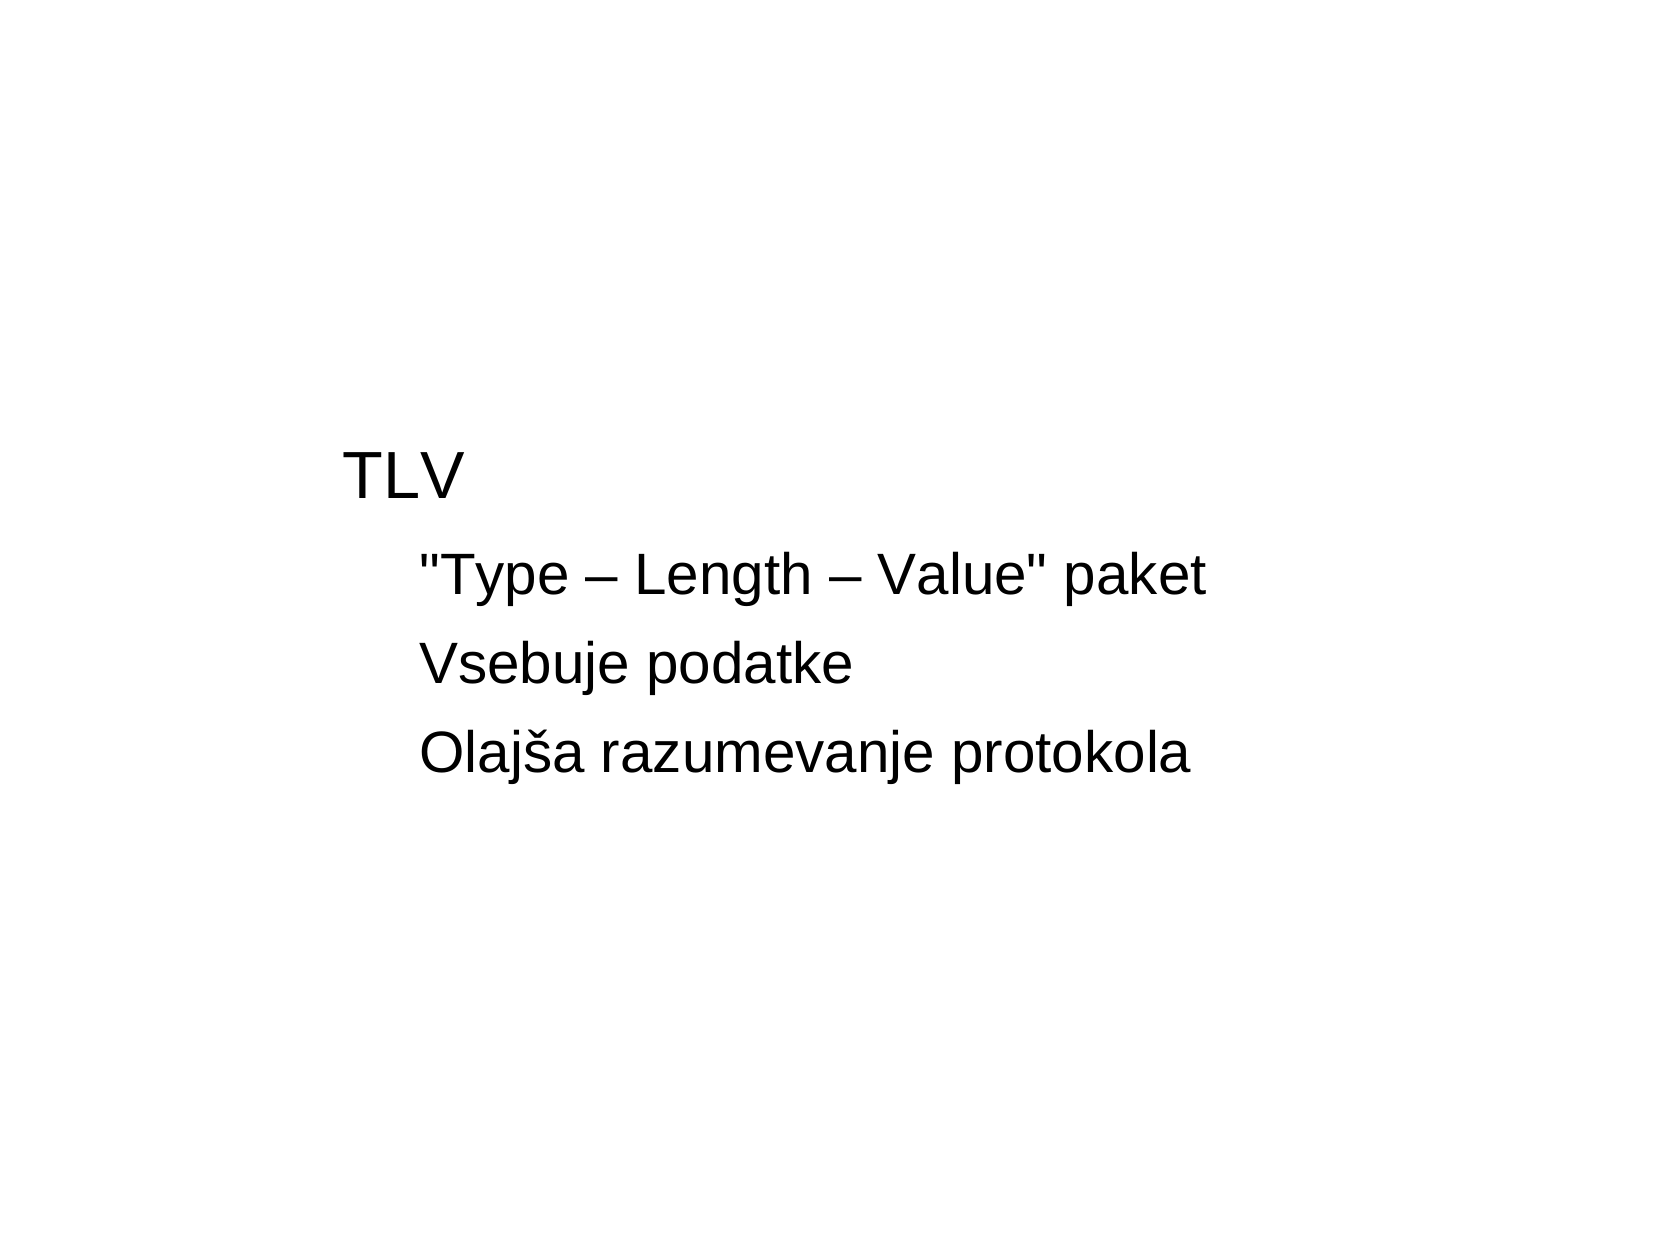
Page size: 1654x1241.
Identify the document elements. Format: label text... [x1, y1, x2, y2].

list TLV "Type – Length – Value" paket Vsebuje podatke Olajša razumevanje protokola [324, 437, 1306, 827]
